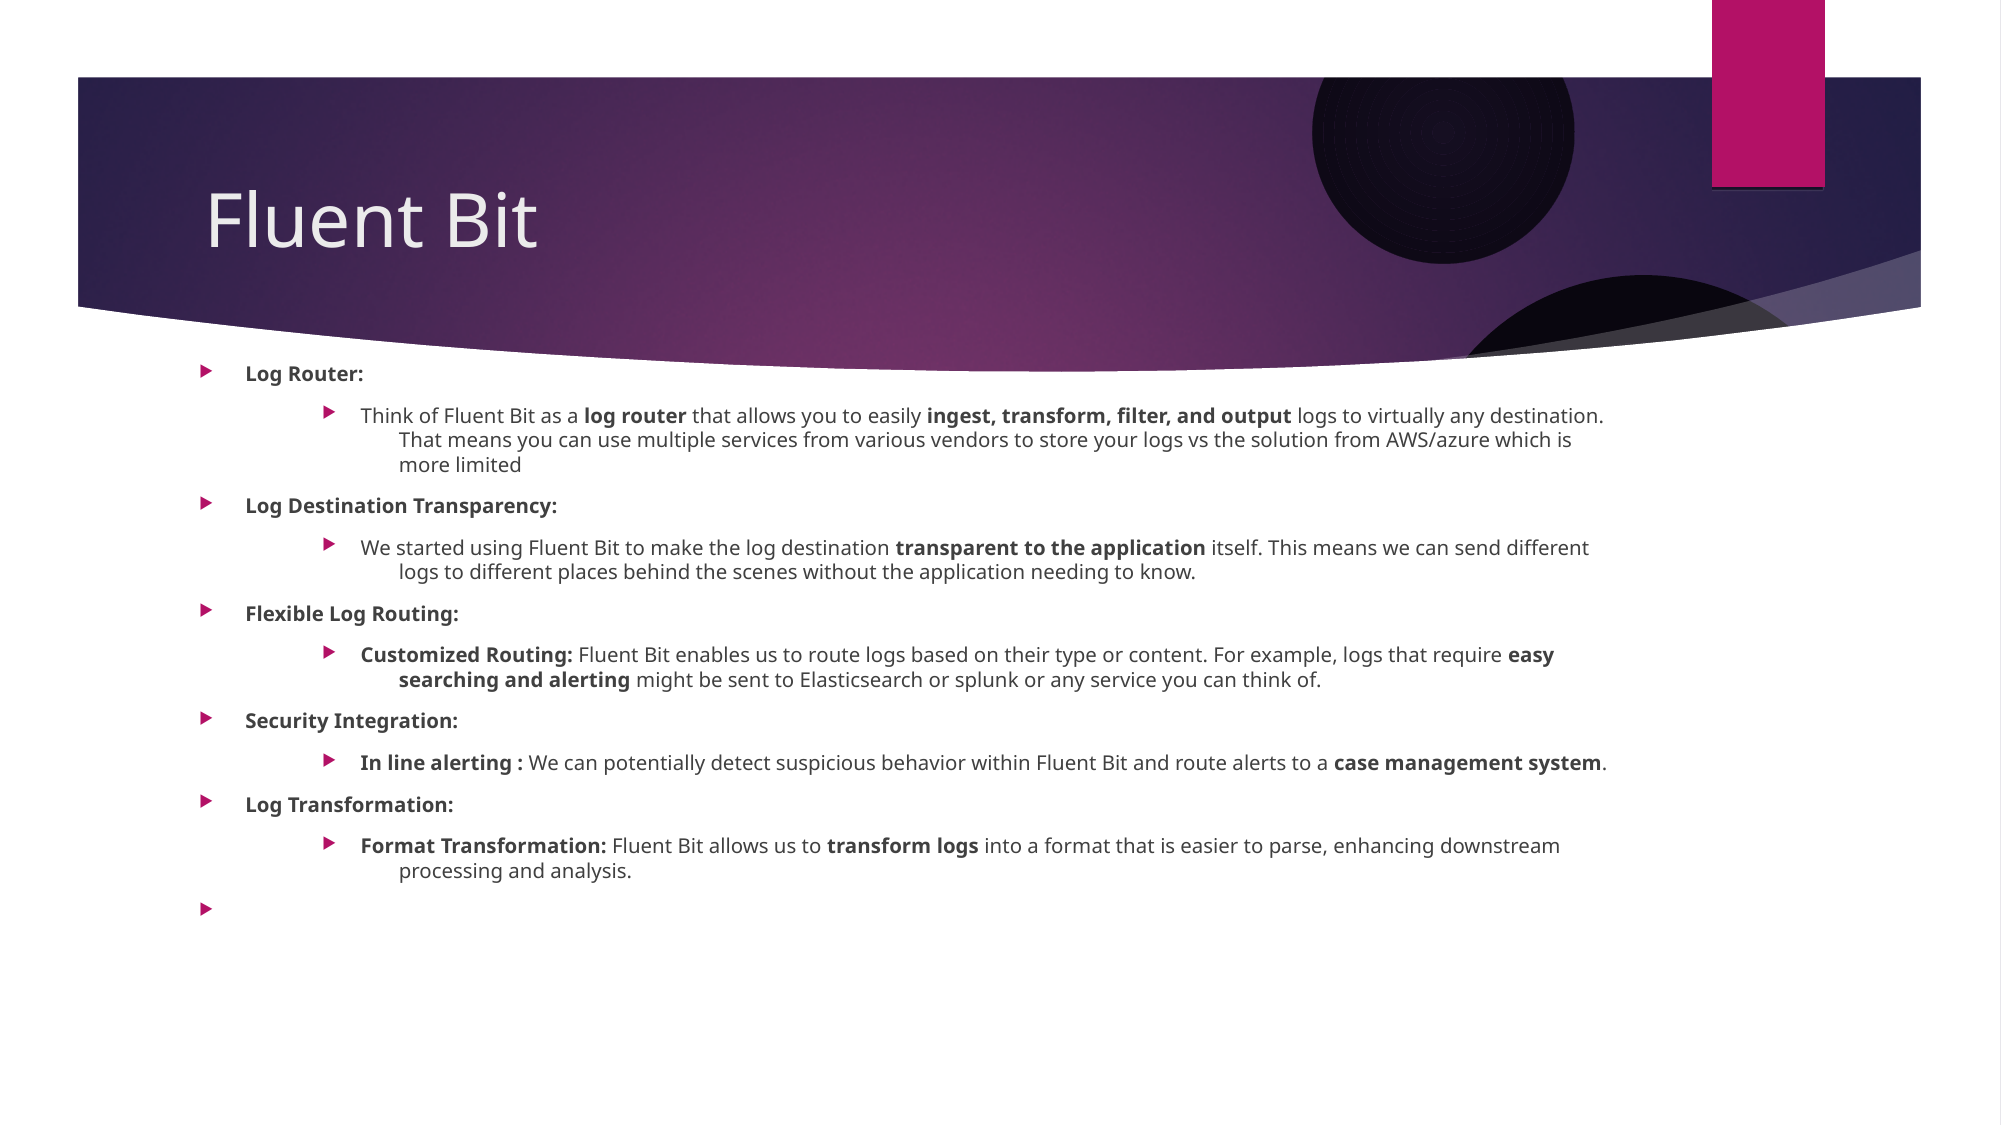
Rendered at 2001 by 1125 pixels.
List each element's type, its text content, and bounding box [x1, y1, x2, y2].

title Fluent Bit [189, 159, 1627, 276]
list Log Router: Think of Fluent Bit as a log router that allows you to easily ingest, transform, filter, and output logs to virtually any destination. That means you can use multiple services from various vendors to store your logs vs the solution from AWS/azure which is more limited Log Destination Transparency: We started using Fluent Bit to make the log destination transparent to the application itself. This means we can send different logs to different places behind the scenes without the application needing to know. Flexible Log Routing: Customized Routing: Fluent Bit enables us to route logs based on their type or content. For example, logs that require easy searching and alerting might be sent to Elasticsearch or splunk or any service you can think of. Security Integration: In line alerting : We can potentially detect suspicious behavior within Fluent Bit and route alerts to a case management system. Log Transformation: Format Transformation: Fluent Bit allows us to transform logs into a format that is easier to parse, enhancing downstream processing and analysis. [184, 353, 1632, 914]
